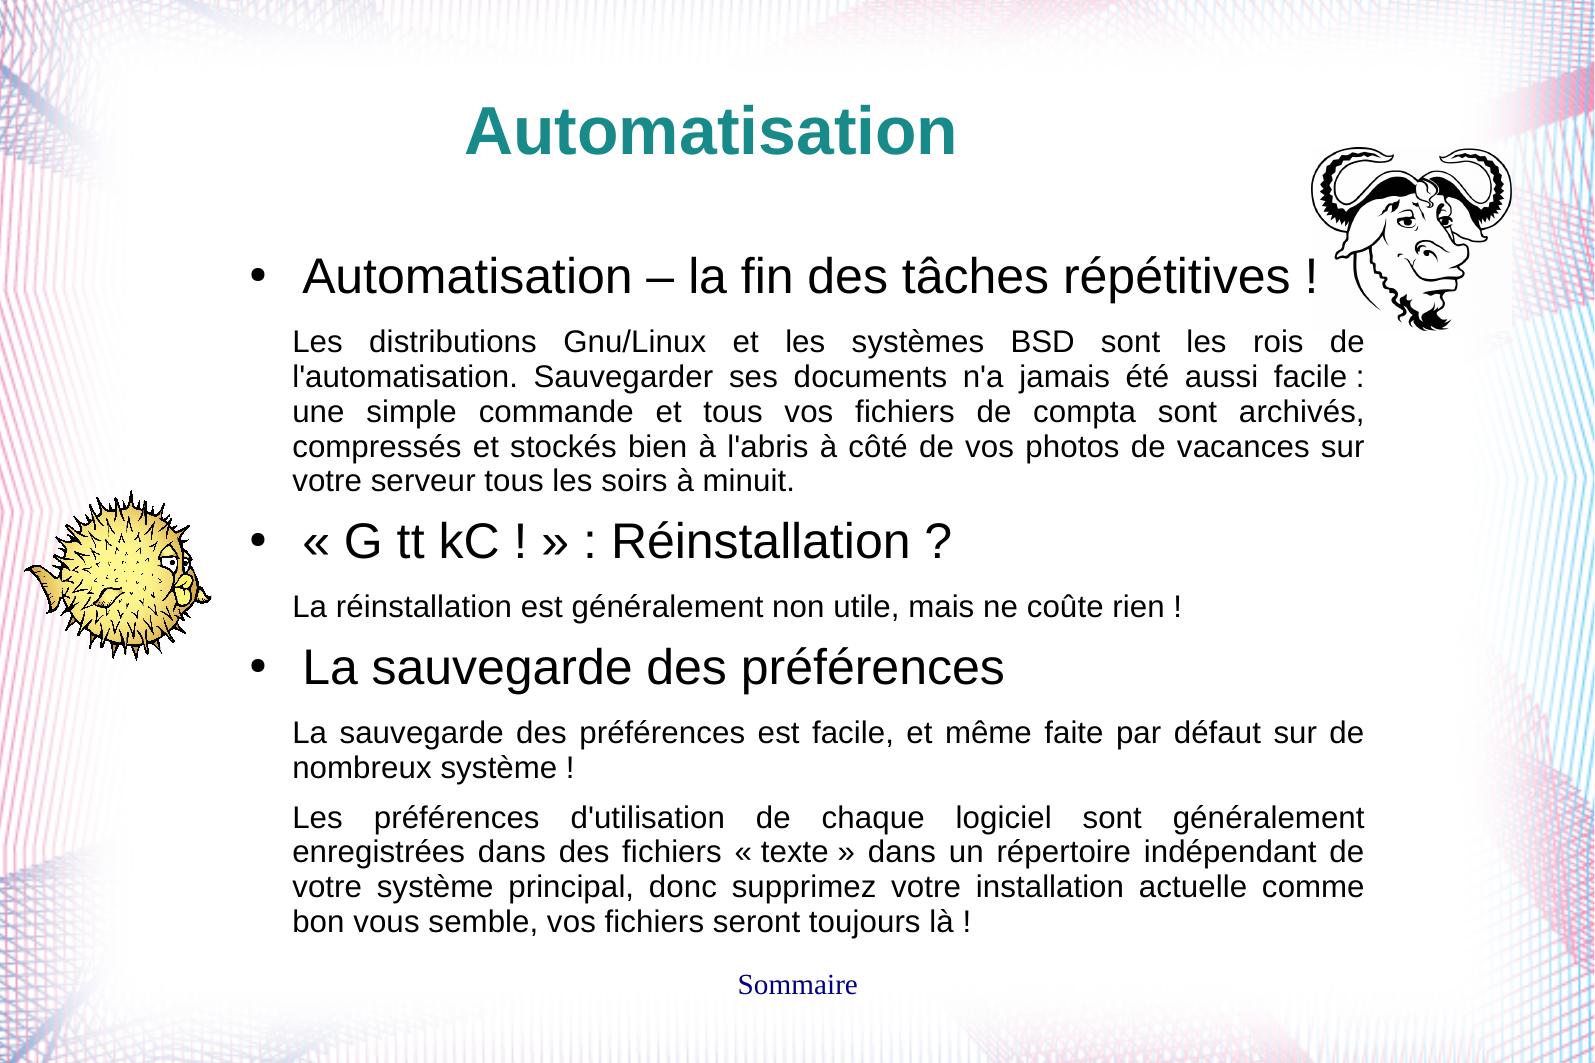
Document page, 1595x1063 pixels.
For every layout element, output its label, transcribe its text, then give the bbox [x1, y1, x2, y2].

list Automatisation – la fin des tâches répétitives ! Les distributions Gnu/Linux et les systèmes BSD sont les rois de l'automatisation. Sauvegarder ses documents n'a jamais été aussi facile : une simple commande et tous vos fichiers de compta sont archivés, compressés et stockés bien à l'abris à côté de vos photos de vacances sur votre serveur tous les soirs à minuit. « G tt kC ! » : Réinstallation ? La réinstallation est généralement non utile, mais ne coûte rien ! La sauvegarde des préférences La sauvegarde des préférences est facile, et même faite par défaut sur de nombreux système ! Les préférences d'utilisation de chaque logiciel sont généralement enregistrées dans des fichiers « texte » dans un répertoire indépendant de votre système principal, donc supprimez votre installation actuelle comme bon vous semble, vos fichiers seront toujours là ! [79, 248, 1367, 951]
picture [0, 0, 1595, 1063]
title Automatisation [56, 42, 1367, 220]
